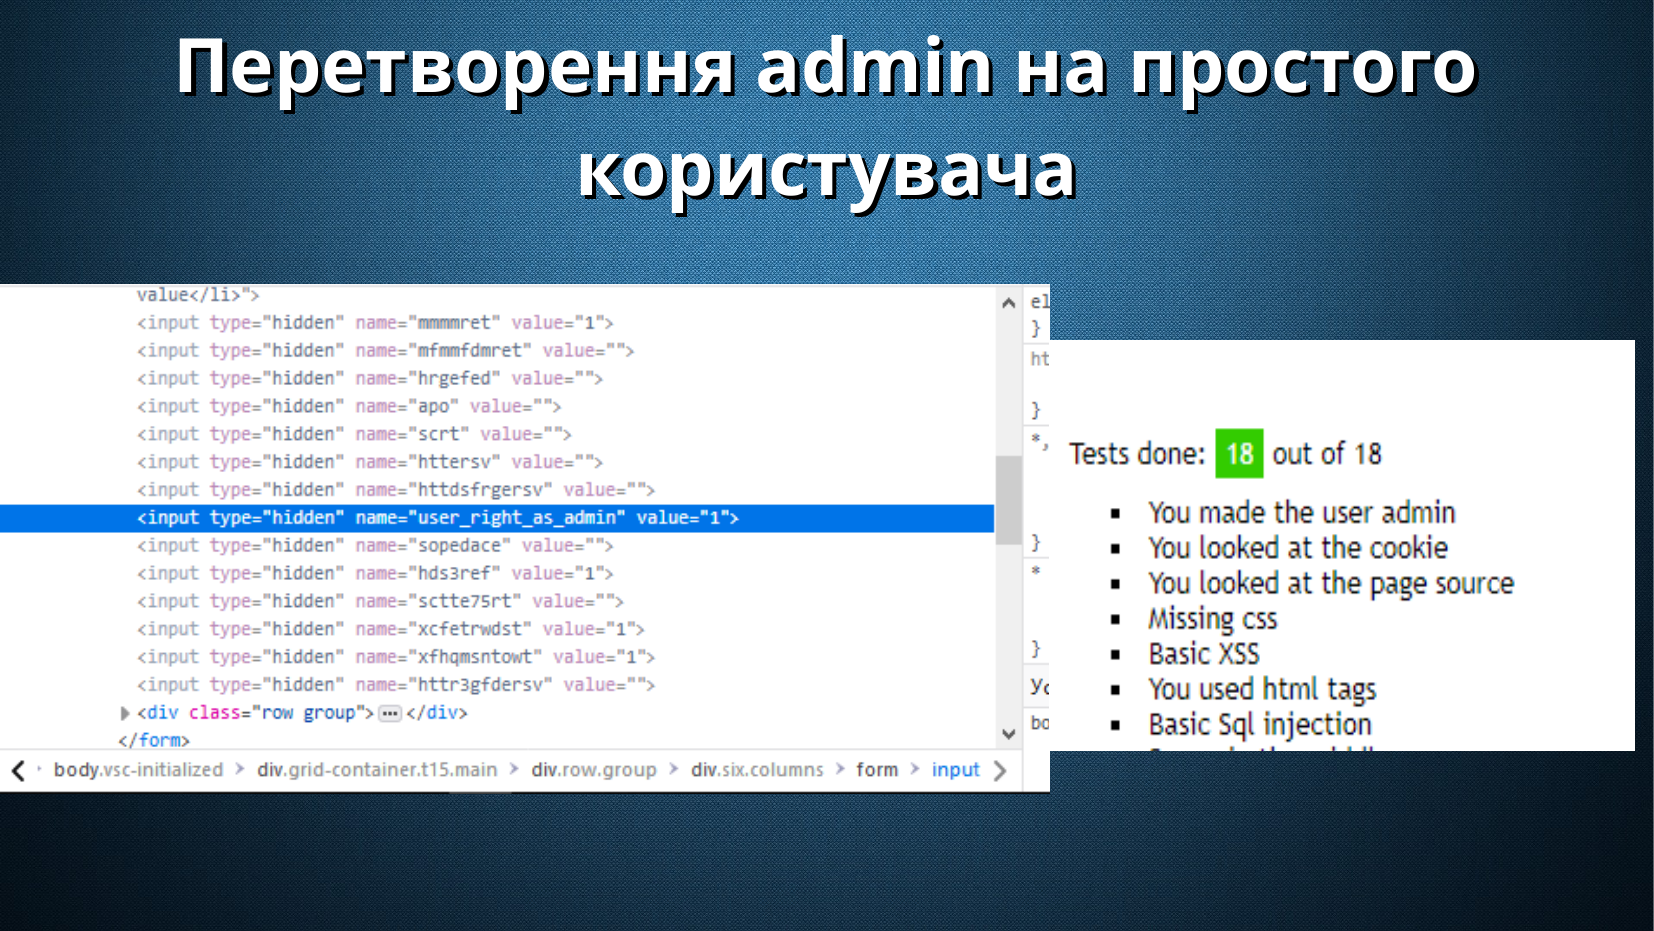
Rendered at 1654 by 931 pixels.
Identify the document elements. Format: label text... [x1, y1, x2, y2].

title Перетворення admin на простого користувача [82, 30, 1571, 199]
picture [0, 0, 1654, 931]
